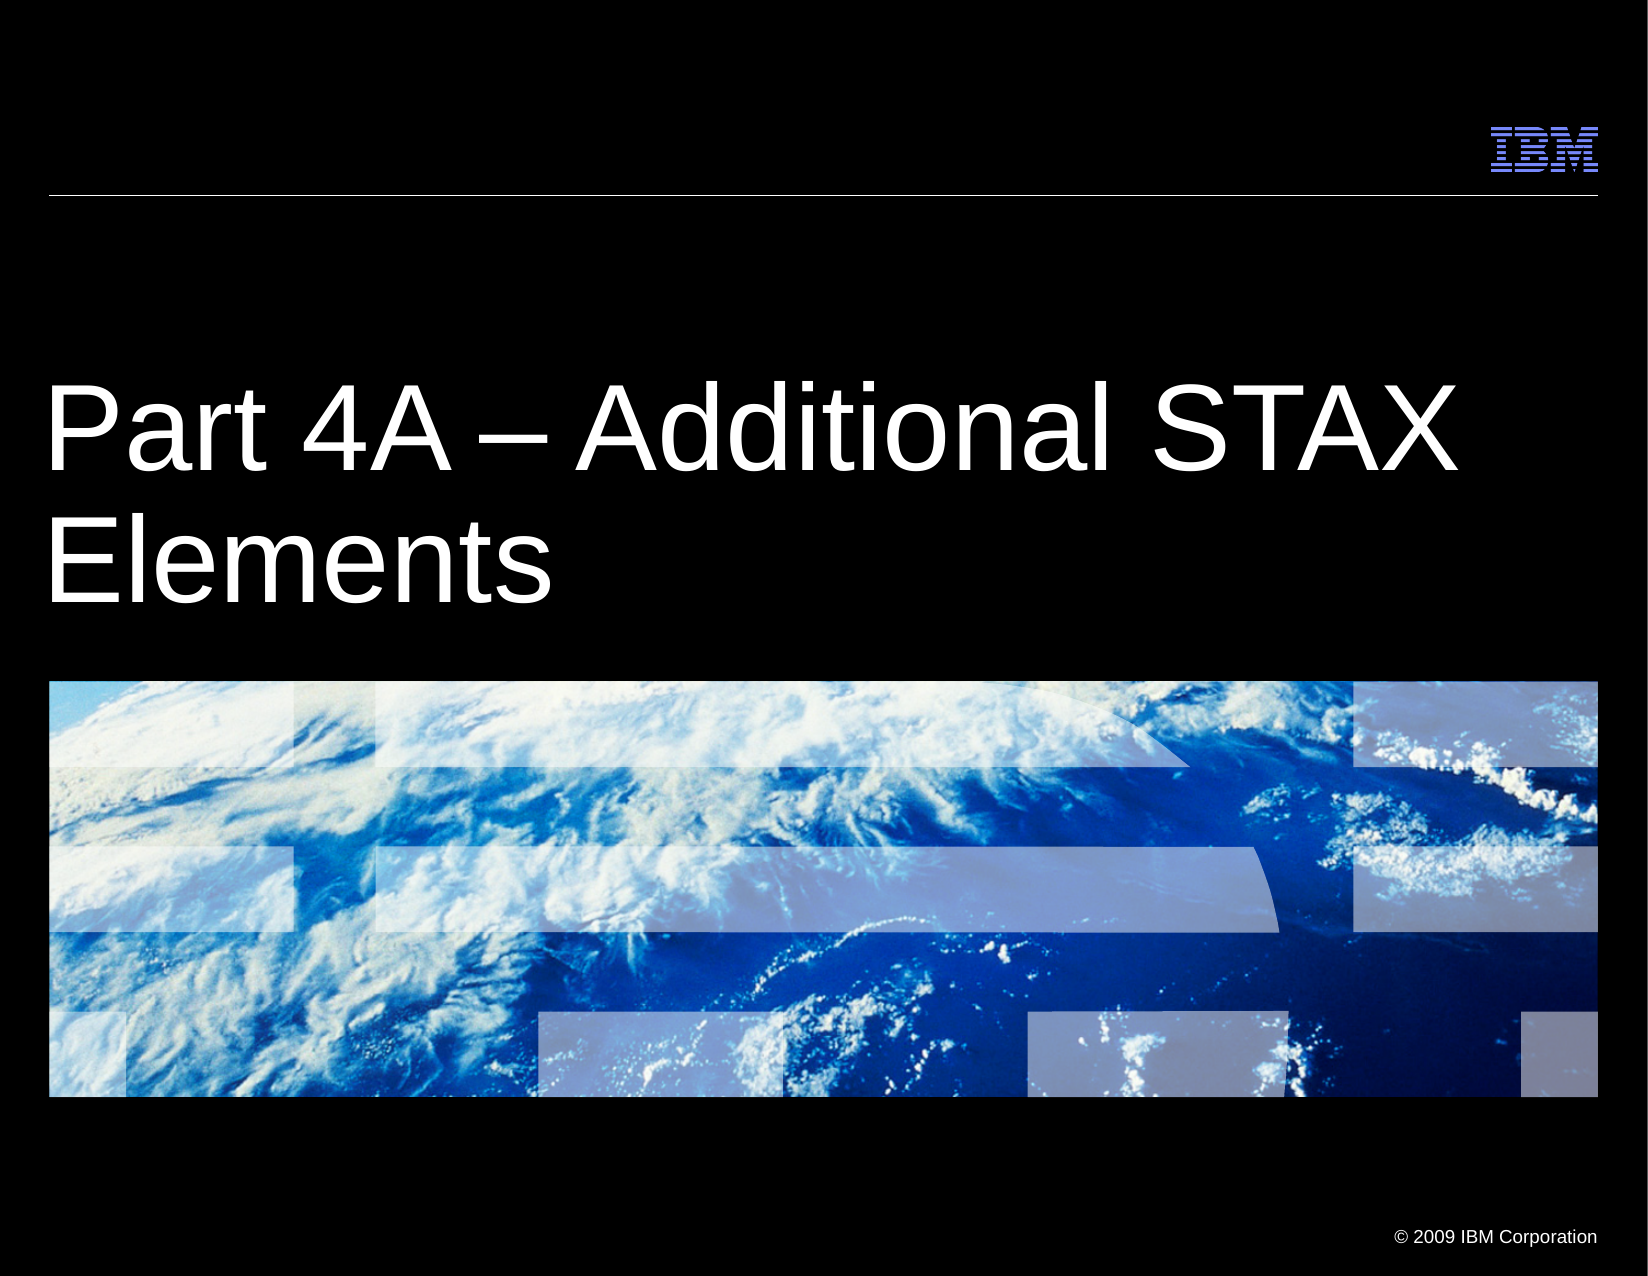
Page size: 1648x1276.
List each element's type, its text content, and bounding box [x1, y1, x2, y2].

picture [1491, 127, 1598, 172]
title Part 4A – Additional STAX Elements [25, 263, 1598, 638]
picture [49, 681, 1598, 1097]
